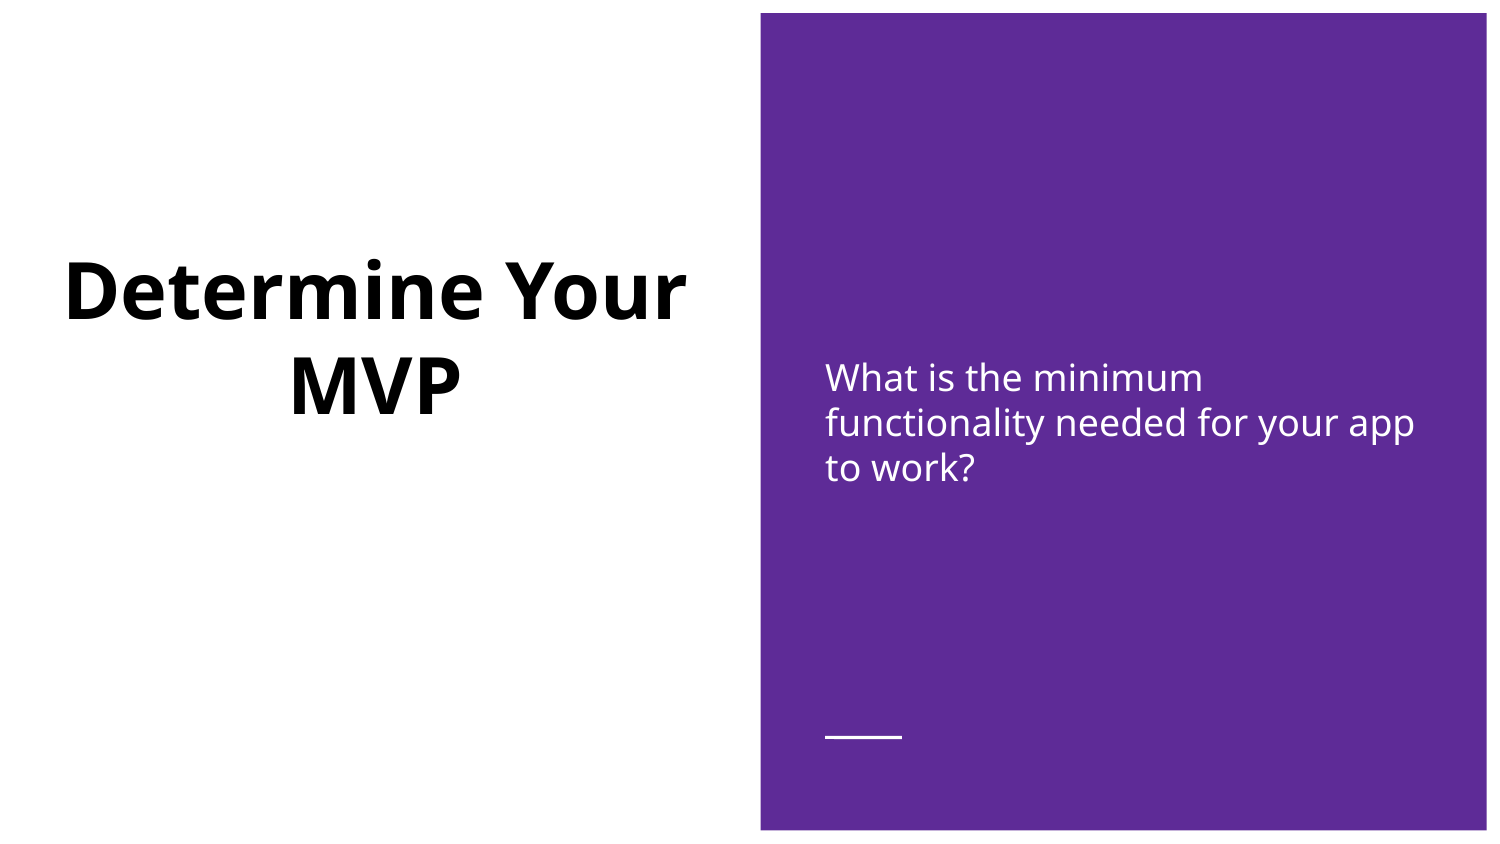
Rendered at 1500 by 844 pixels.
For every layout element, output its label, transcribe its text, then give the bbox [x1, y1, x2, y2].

list What is the minimum functionality needed for your app to work? [810, 118, 1440, 725]
title Determine Your MVP [43, 193, 708, 446]
